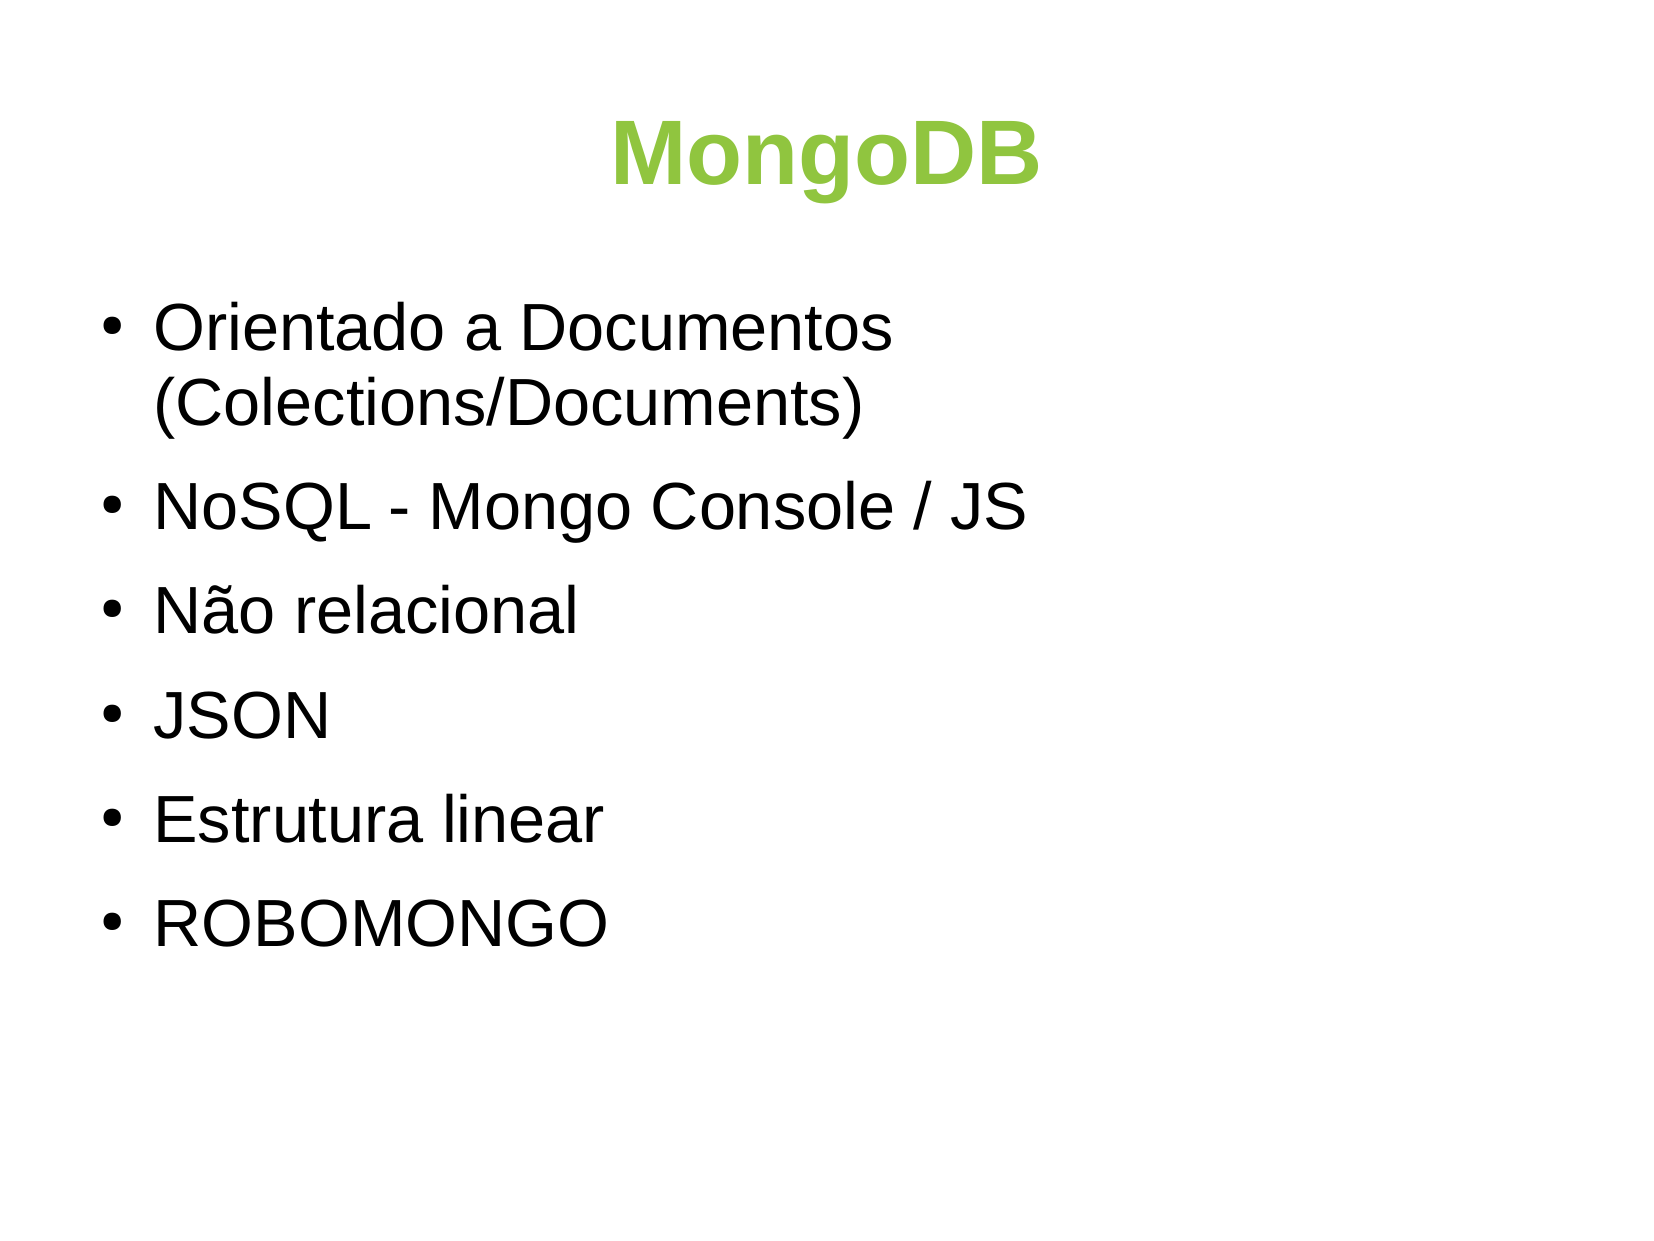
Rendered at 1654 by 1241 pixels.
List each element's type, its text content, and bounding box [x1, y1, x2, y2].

list Orientado a Documentos (Colections/Documents) NoSQL - Mongo Console / JS Não relacional JSON Estrutura linear ROBOMONGO [82, 290, 1571, 1010]
title MongoDB [82, 49, 1571, 257]
